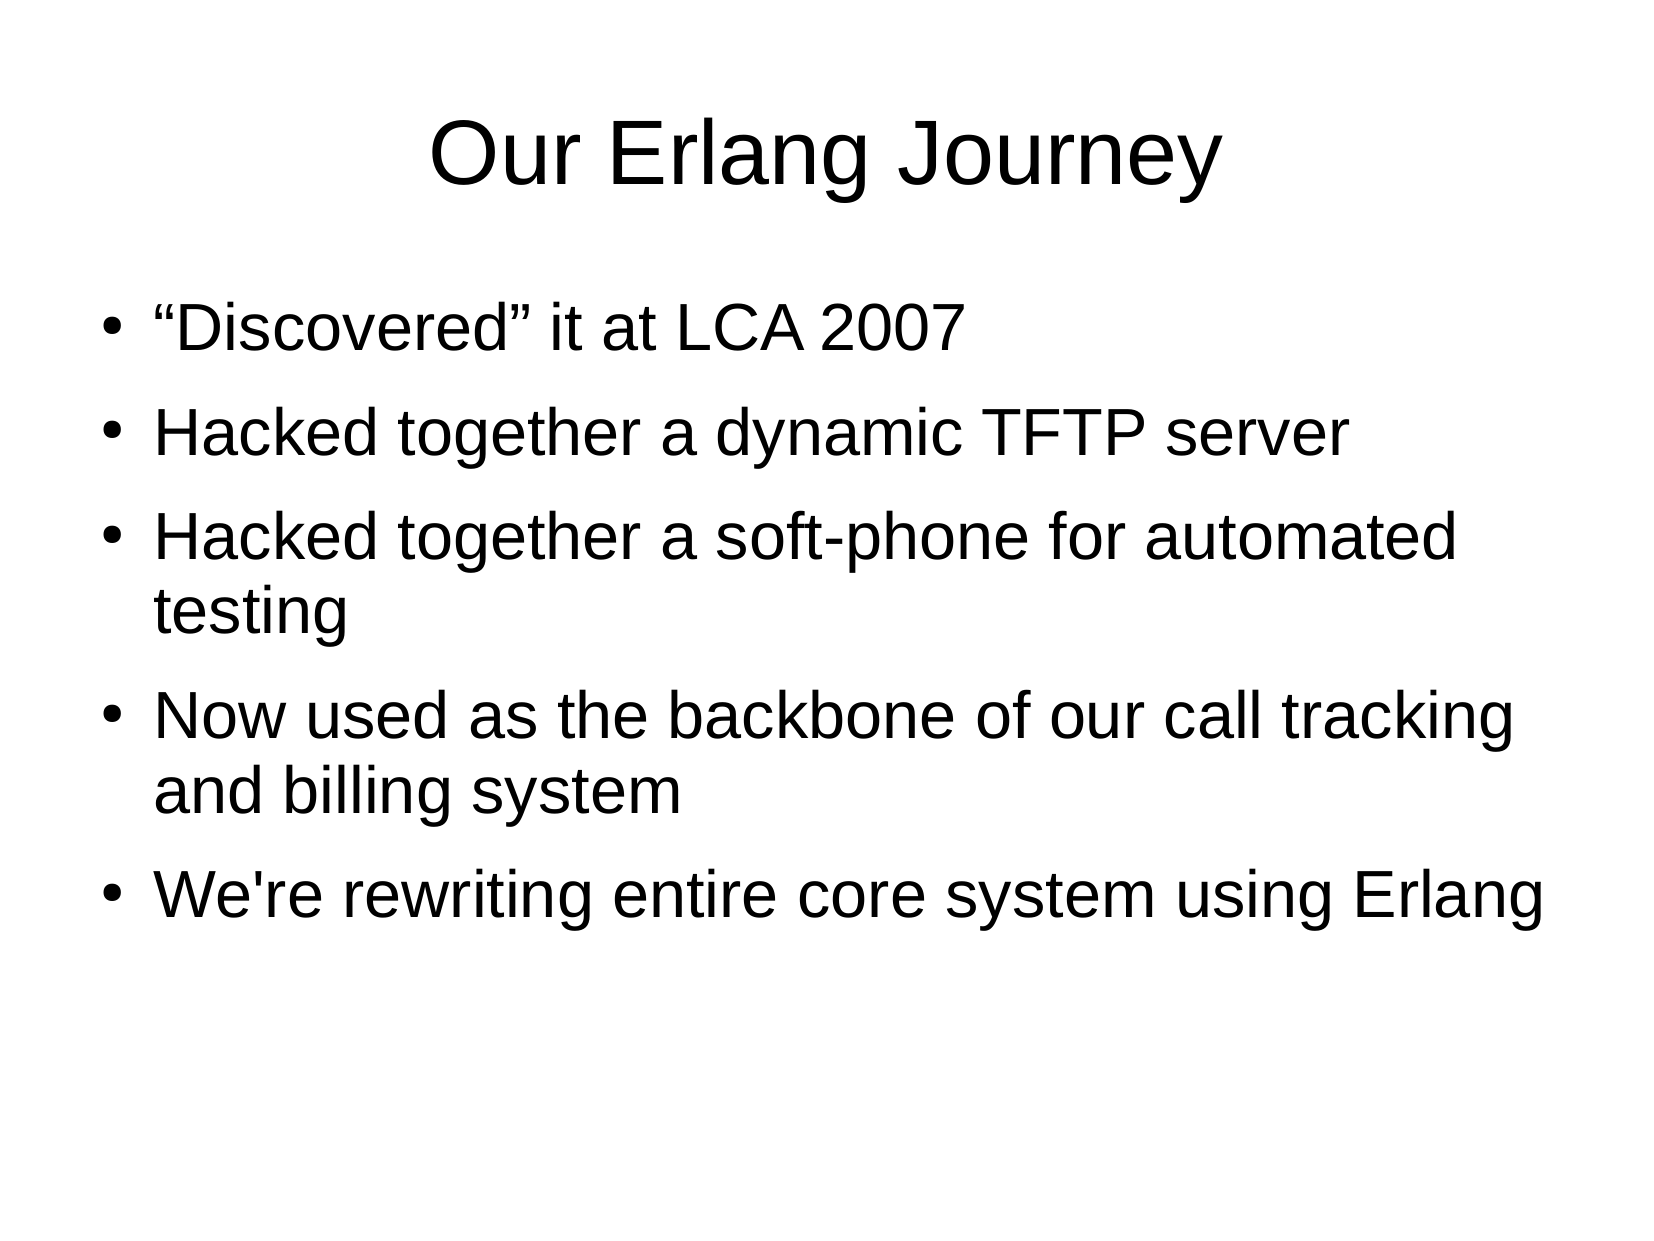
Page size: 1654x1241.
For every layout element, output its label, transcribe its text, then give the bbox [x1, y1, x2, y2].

list “Discovered” it at LCA 2007 Hacked together a dynamic TFTP server Hacked together a soft-phone for automated testing Now used as the backbone of our call tracking and billing system We're rewriting entire core system using Erlang [82, 290, 1571, 1109]
title Our Erlang Journey [82, 56, 1571, 250]
